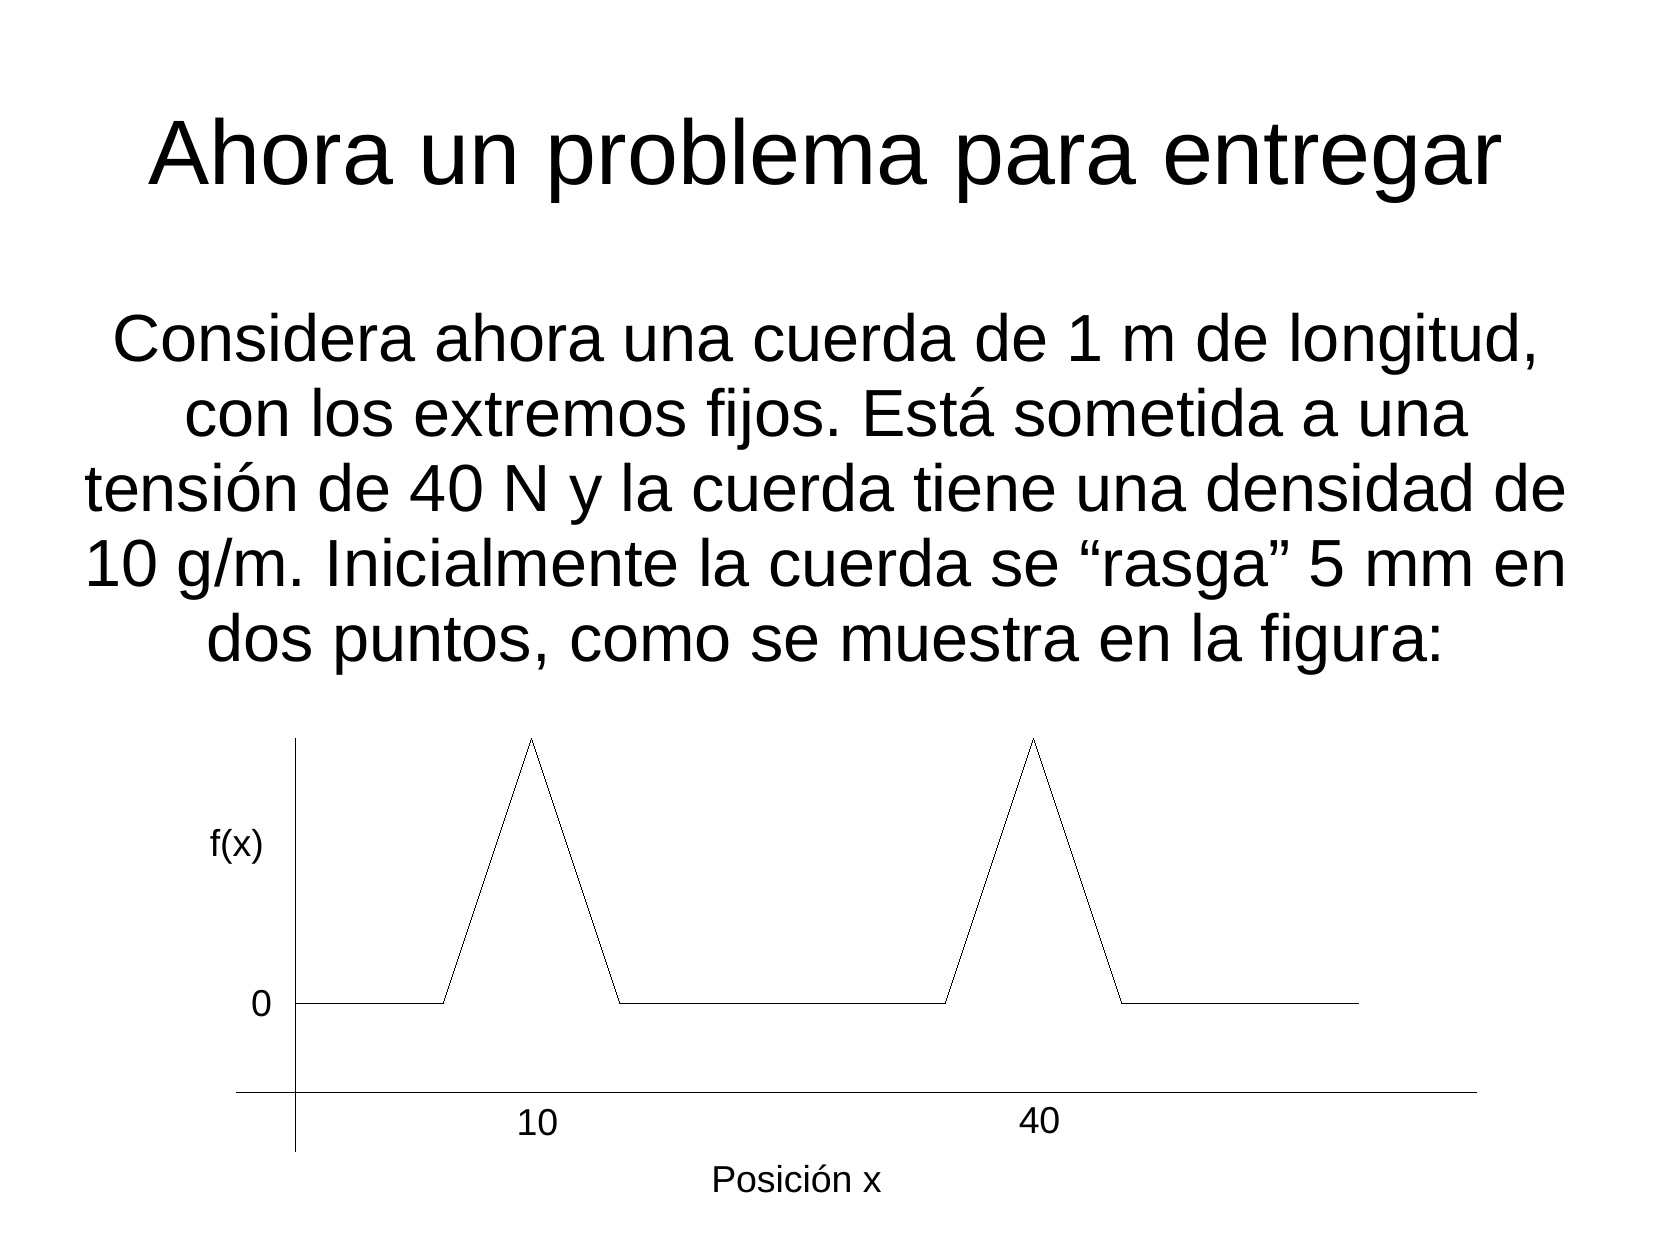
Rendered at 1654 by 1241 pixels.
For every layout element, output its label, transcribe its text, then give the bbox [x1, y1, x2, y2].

text_box 40 [1003, 1092, 1076, 1168]
text_box f(x) [194, 814, 279, 891]
text_box Posición x [696, 1151, 1004, 1227]
subtitle Considera ahora una cuerda de 1 m de longitud, con los extremos fijos. Está sometida a una tensión de 40 N y la cuerda tiene una densidad de 10 g/m. Inicialmente la cuerda se “rasga” 5 mm en dos puntos, como se muestra en la figura: [82, 297, 1571, 680]
title Ahora un problema para entregar [82, 49, 1571, 257]
text_box 0 [236, 974, 287, 1032]
text_box 10 [501, 1094, 574, 1170]
